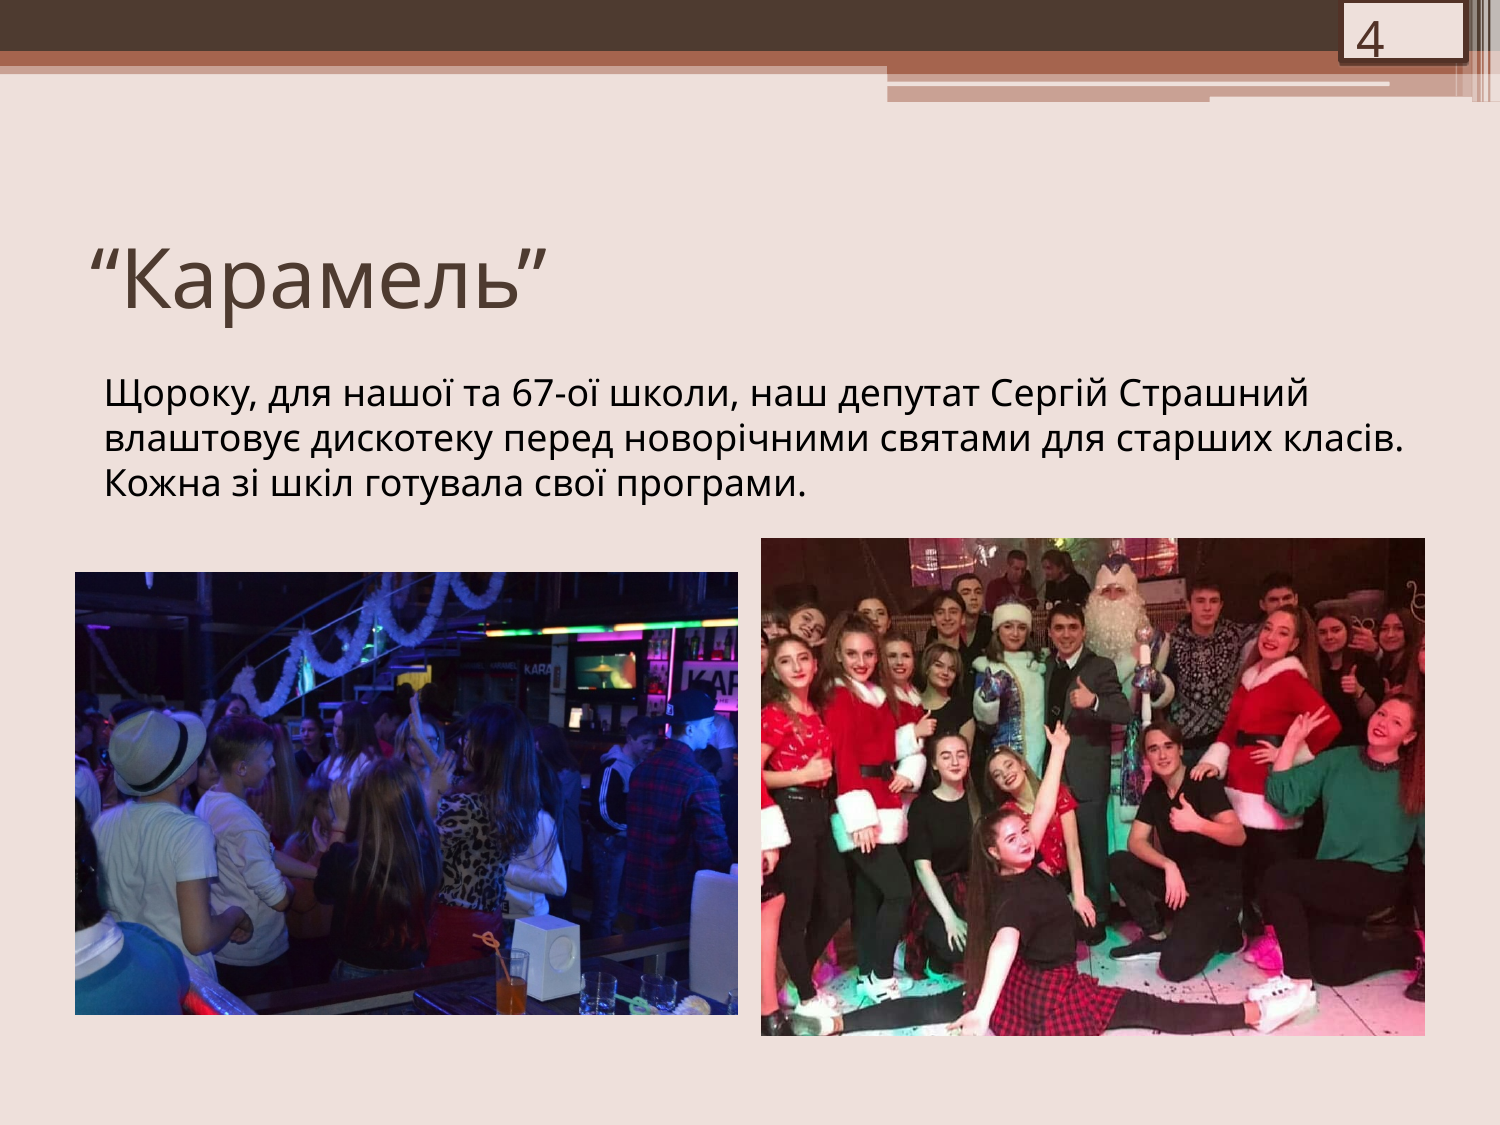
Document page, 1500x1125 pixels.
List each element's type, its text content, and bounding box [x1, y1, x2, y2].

text_box Щороку, для нашої та 67-ої школи, наш депутат Сергій Страшний влаштовує дискотеку перед новорічними святами для старших класів. Кожна зі шкіл готувала свої програми. [88, 361, 1424, 514]
title “Карамель” [75, 187, 1426, 363]
picture [75, 572, 738, 1015]
text_box 4 [1341, 0, 1467, 61]
picture [761, 538, 1425, 1036]
